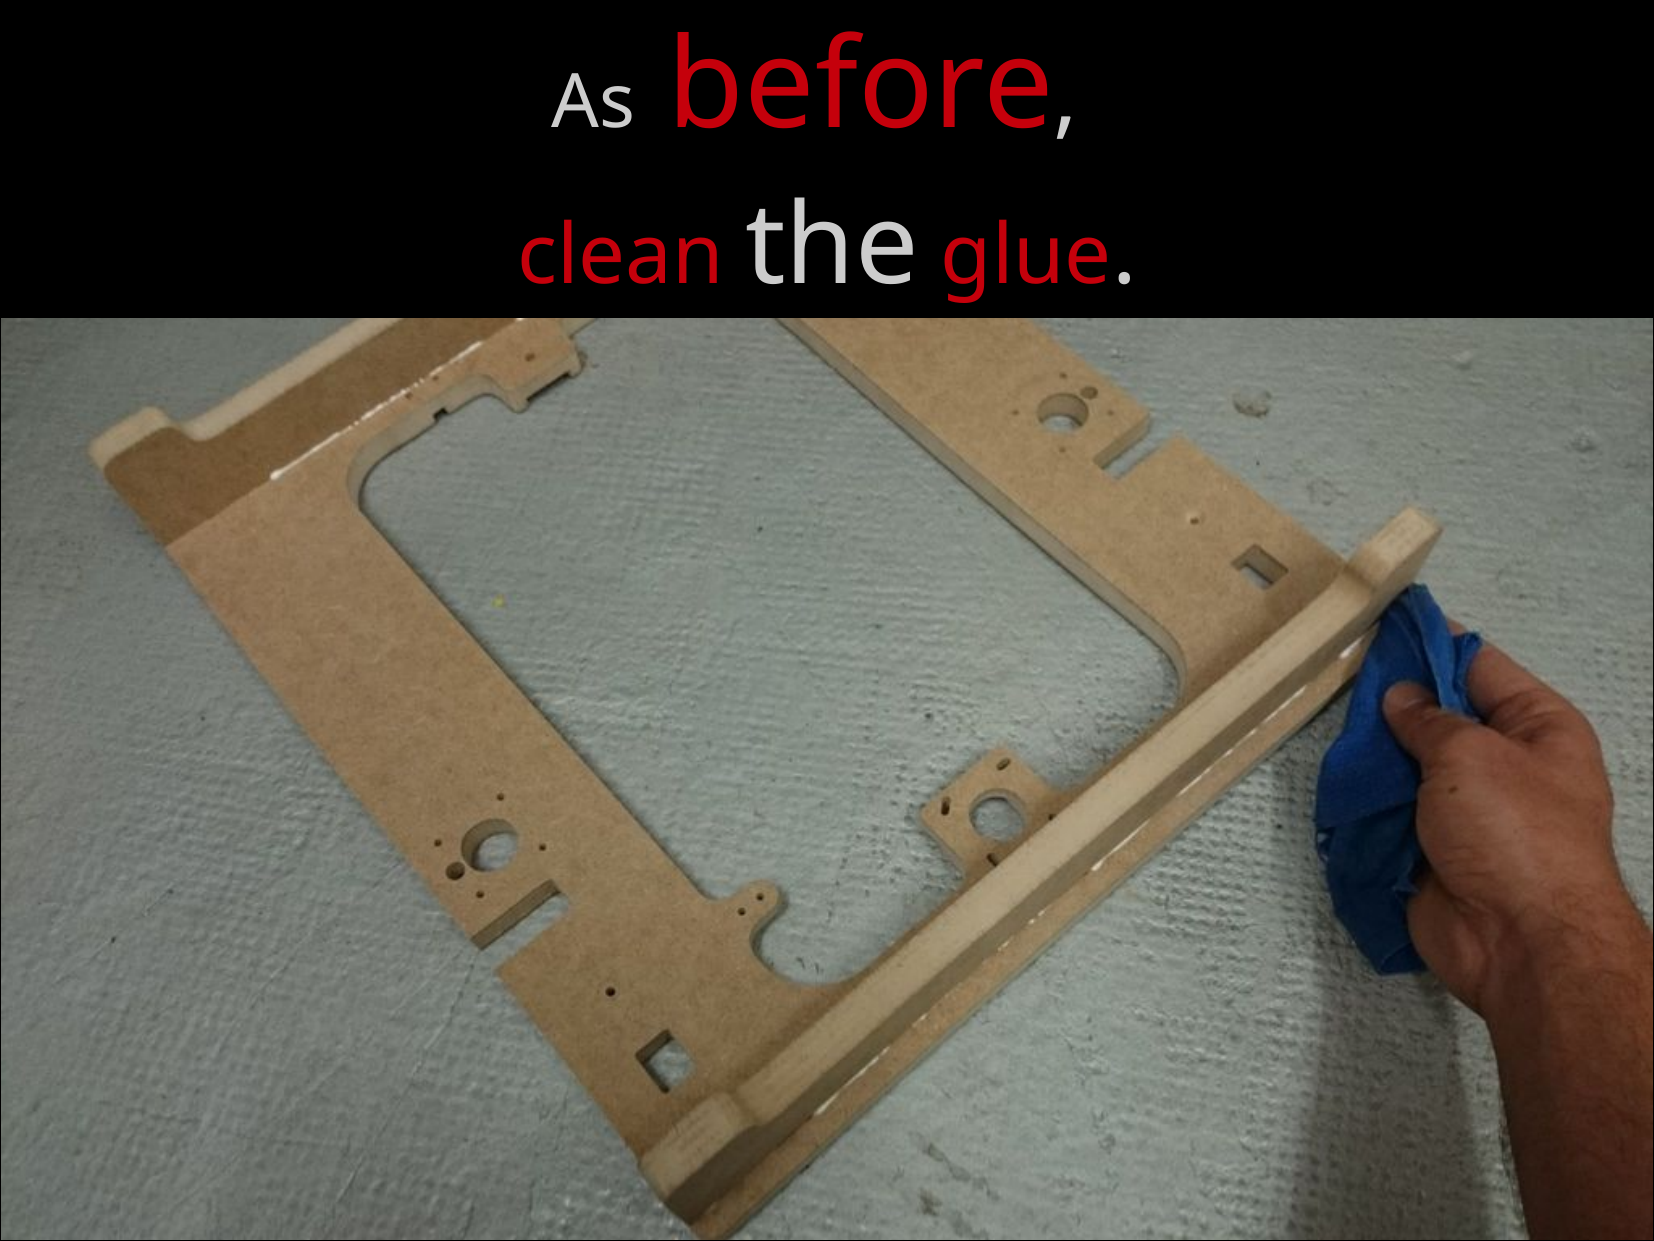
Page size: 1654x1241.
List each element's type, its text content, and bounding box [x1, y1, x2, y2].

picture [0, 318, 1654, 1241]
title As before, clean the glue. [0, 0, 1654, 311]
